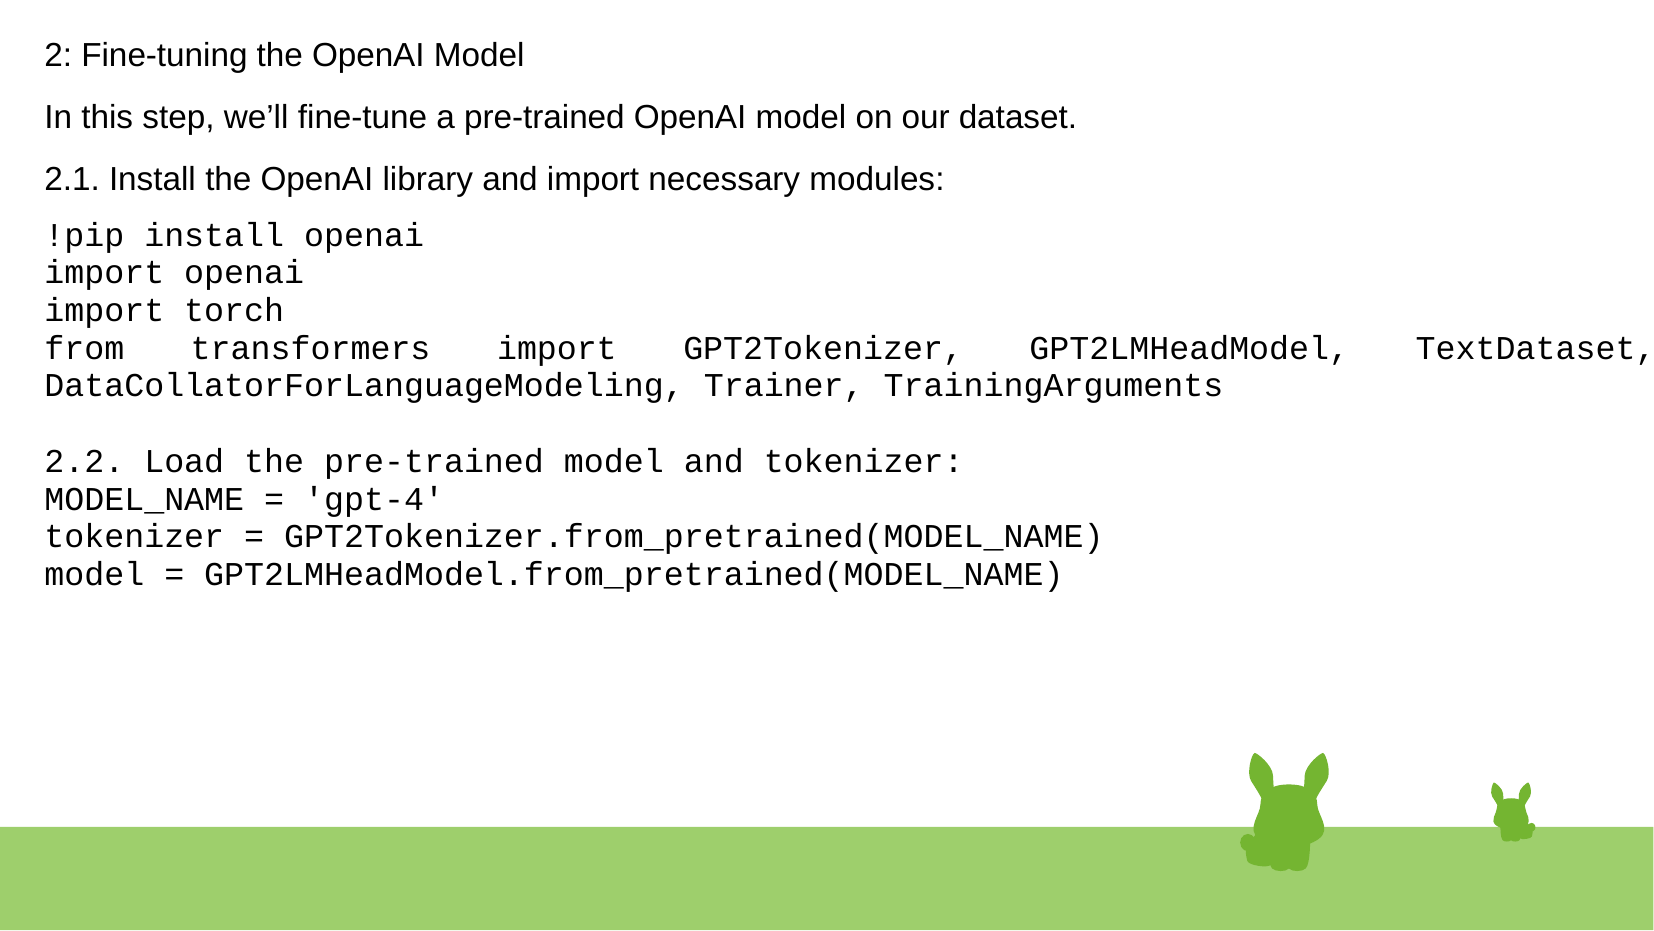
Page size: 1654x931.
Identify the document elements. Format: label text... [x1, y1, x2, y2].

text_box 2: Fine-tuning the OpenAI Model‍ In this step, we’ll fine-tune a pre-trained OpenAI model on our dataset. 2.1. Install the OpenAI library and import necessary modules: !pip install openai import openai import torch from transformers import GPT2Tokenizer, GPT2LMHeadModel, TextDataset, DataCollatorForLanguageModeling, Trainer, TrainingArguments ‍ 2.2. Load the pre-trained model and tokenizer: MODEL_NAME = 'gpt-4' tokenizer = GPT2Tokenizer.from_pretrained(MODEL_NAME) model = GPT2LMHeadModel.from_pretrained(MODEL_NAME)‍ [29, 29, 1654, 396]
